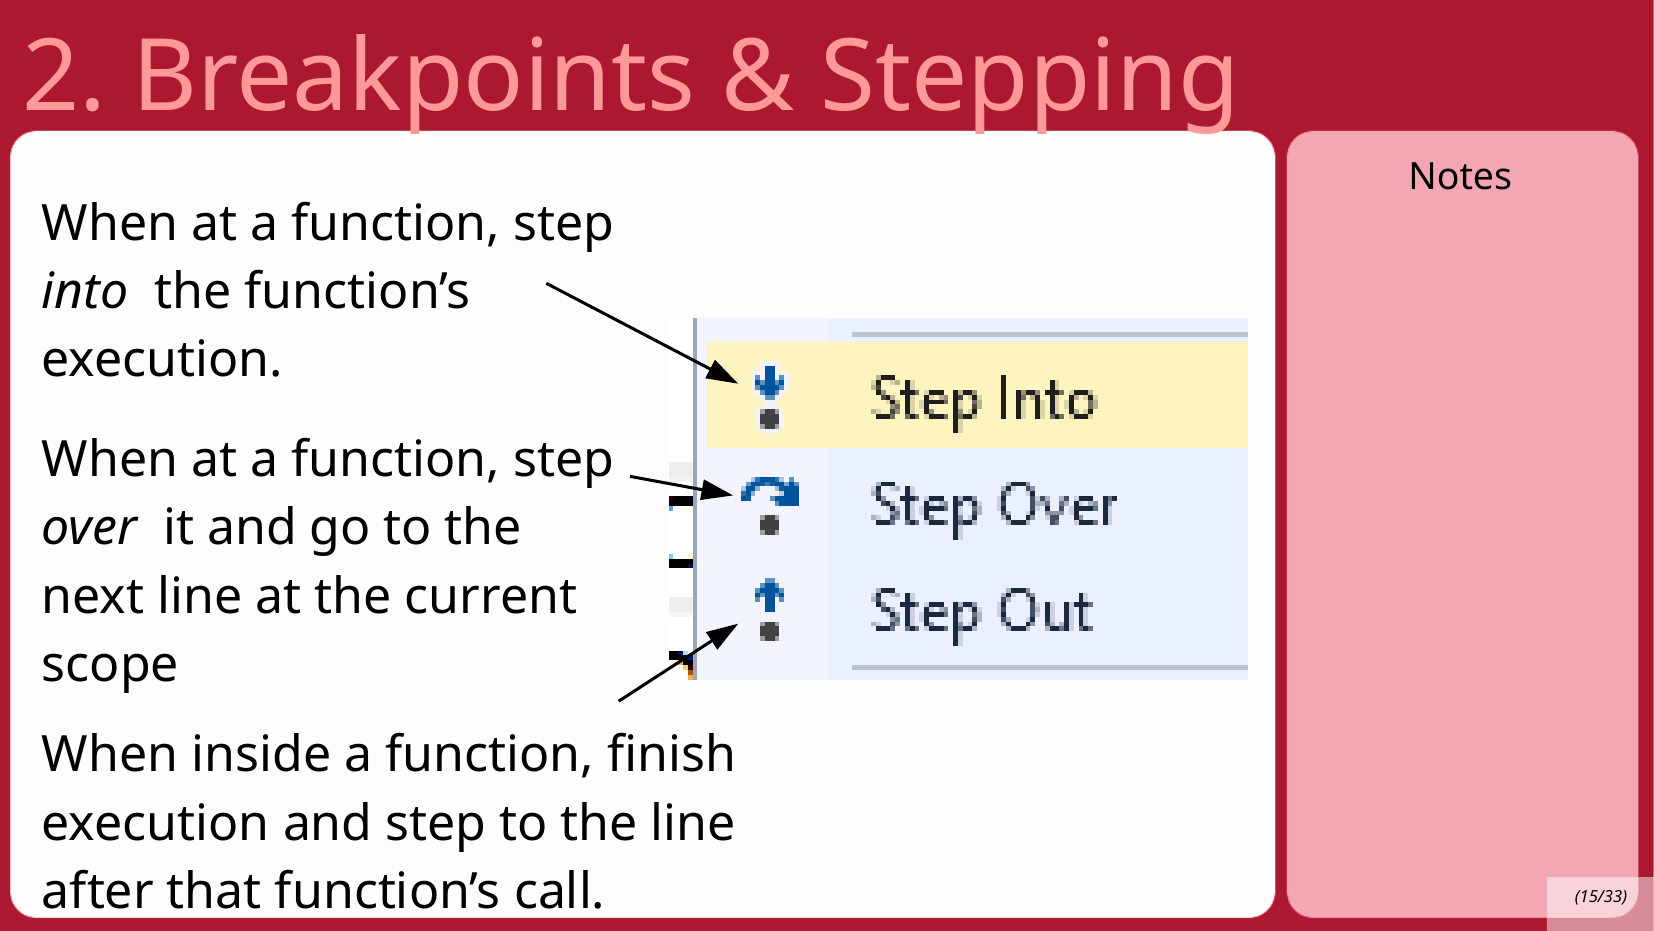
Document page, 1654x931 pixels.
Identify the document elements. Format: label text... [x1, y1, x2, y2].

title 2. Breakpoints & Stepping [22, 7, 1511, 136]
text_box When at a function, step into the function’s execution. [41, 186, 622, 355]
picture [0, 0, 1654, 931]
text_box When inside a function, finish execution and step to the line after that function’s call. [41, 718, 826, 887]
text_box Notes [1290, 141, 1631, 199]
text_box (<number>/33) [1546, 877, 1654, 931]
text_box When at a function, step over it and go to the next line at the current scope [41, 423, 622, 592]
